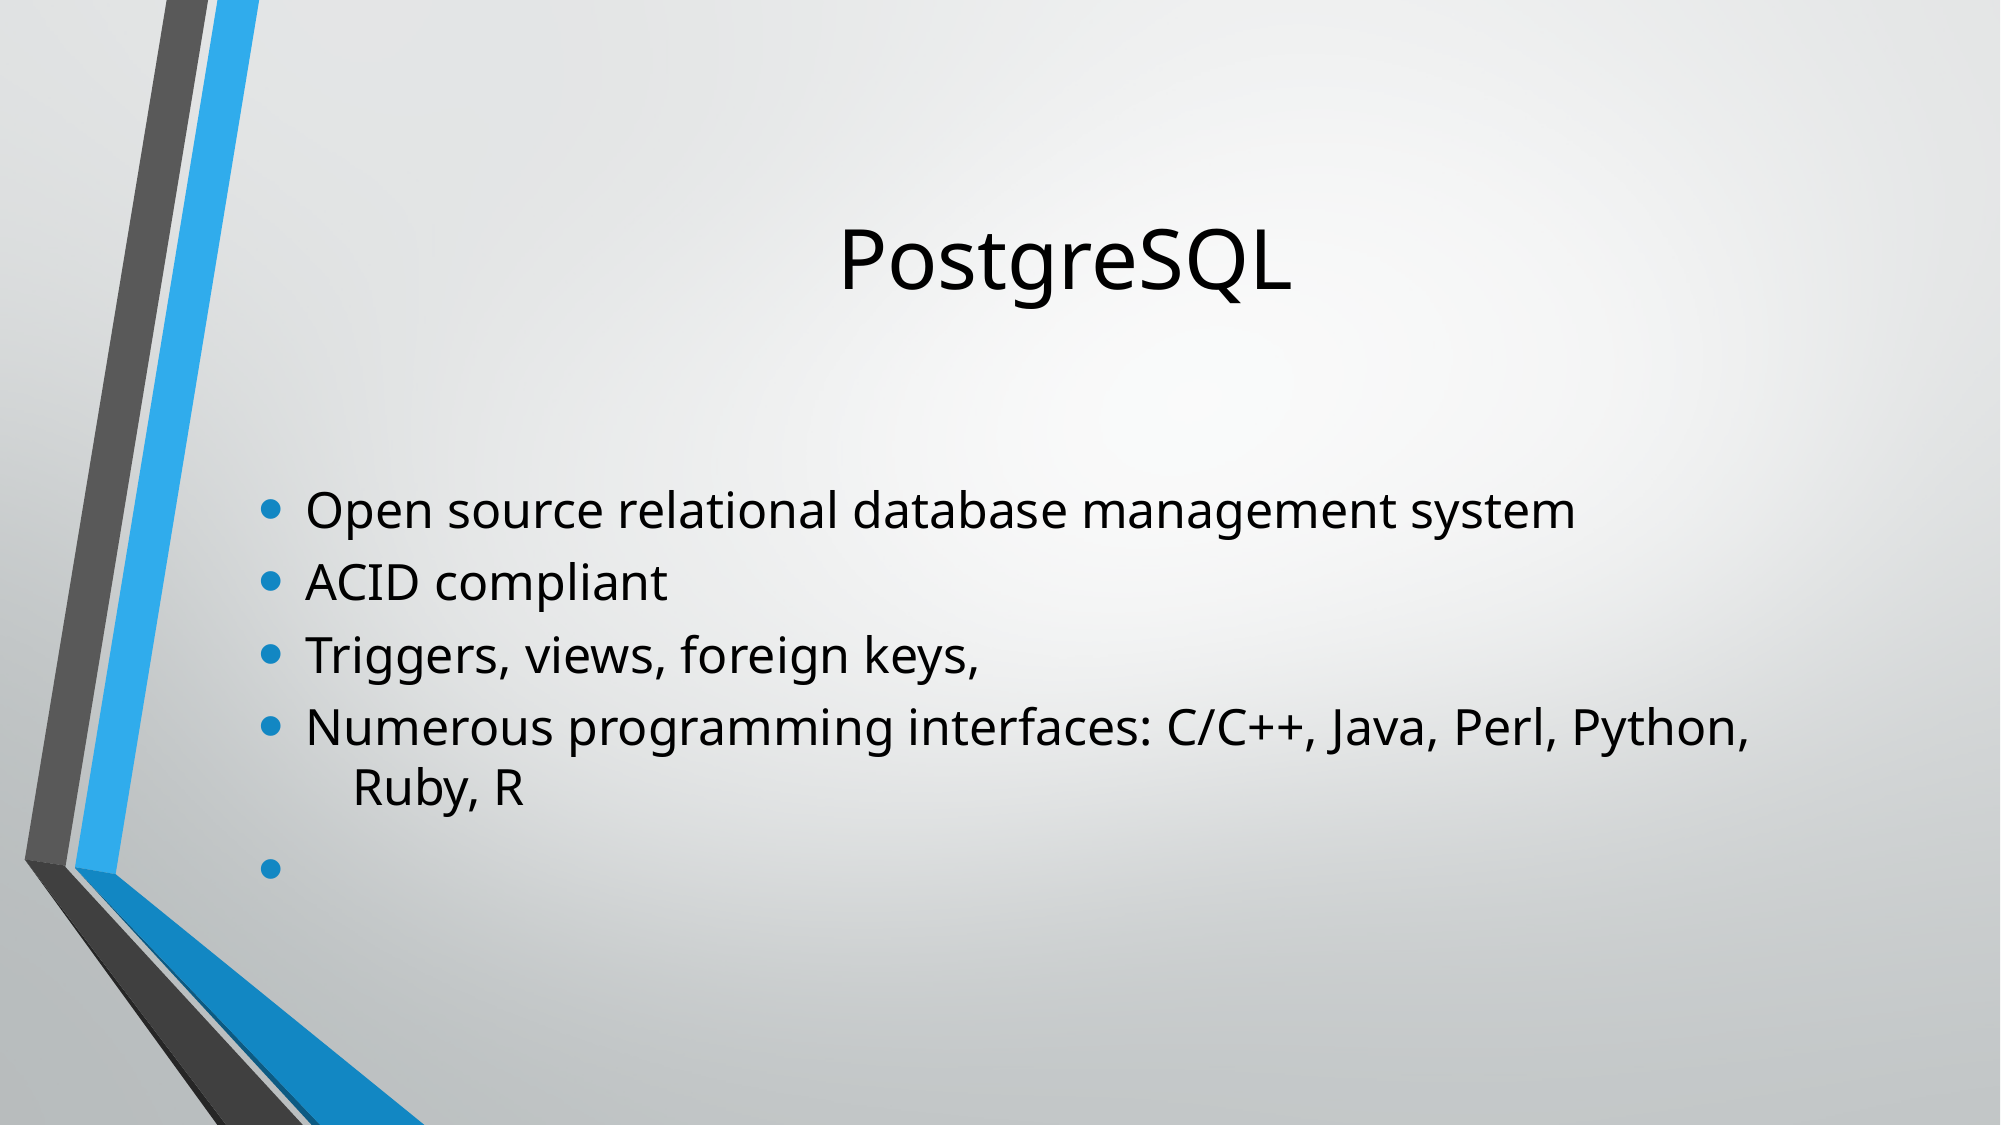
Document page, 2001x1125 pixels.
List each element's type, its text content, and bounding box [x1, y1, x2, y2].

list Open source relational database management system ACID compliant Triggers, views, foreign keys, Numerous programming interfaces: C/C++, Java, Perl, Python, Ruby, R [243, 437, 1887, 950]
title PostgreSQL [243, 112, 1887, 400]
